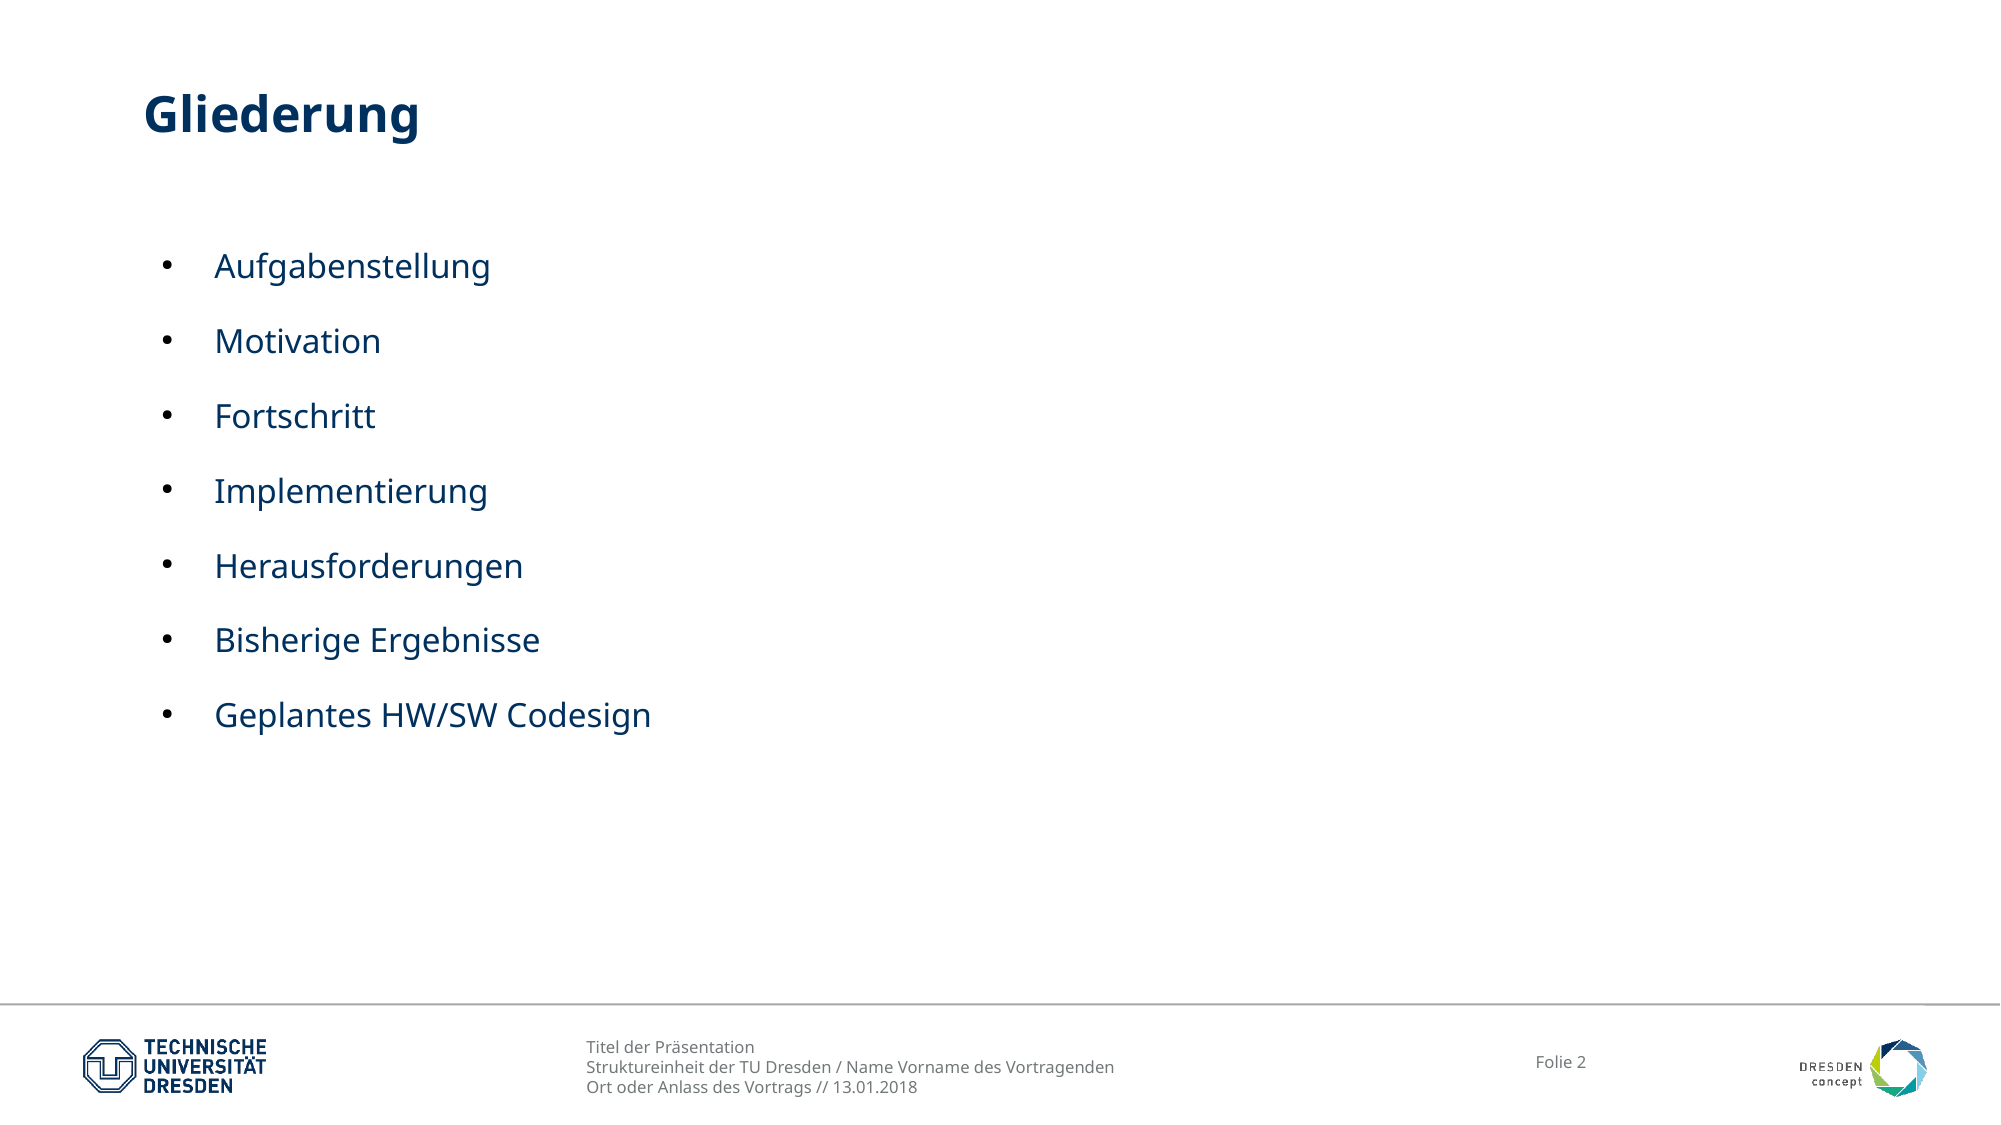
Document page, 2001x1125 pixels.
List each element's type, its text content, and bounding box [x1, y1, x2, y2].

picture [83, 1039, 266, 1093]
picture [1800, 1039, 1927, 1097]
title Gliederung [143, 56, 1880, 169]
list Aufgabenstellung Motivation Fortschritt Implementierung Herausforderungen Bisherige Ergebnisse Geplantes HW/SW Codesign [143, 243, 1880, 957]
